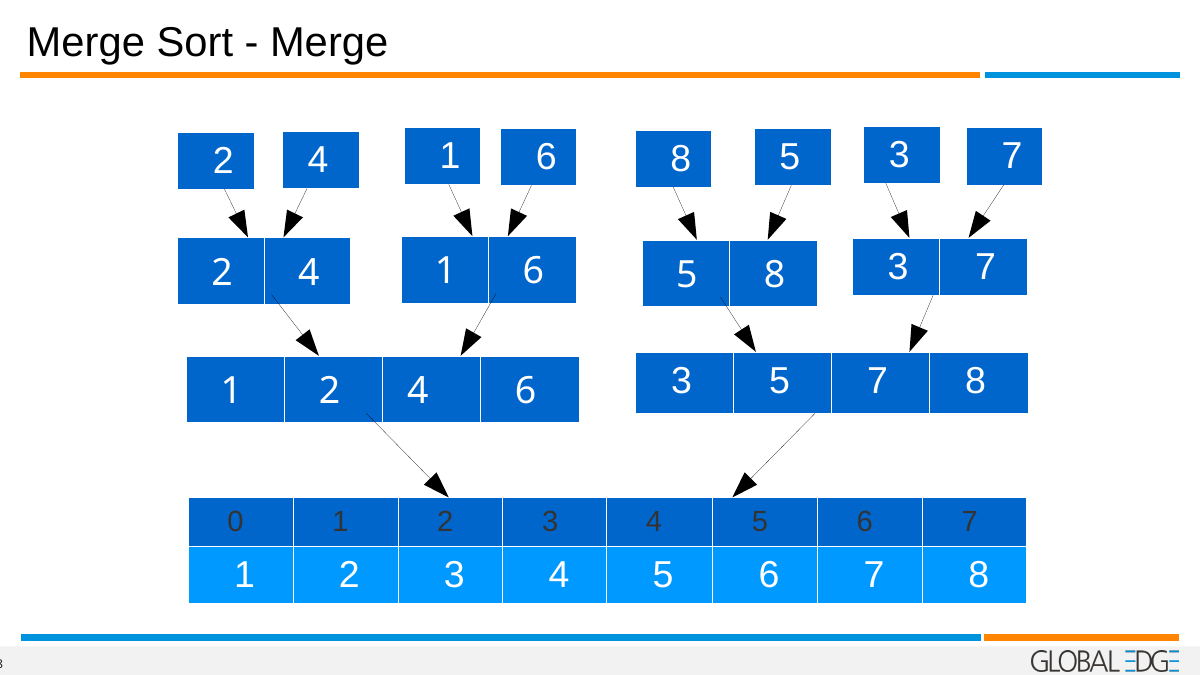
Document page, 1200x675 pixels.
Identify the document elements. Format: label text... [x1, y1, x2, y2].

table_header 3 [503, 498, 606, 546]
table_header 8 [636, 131, 711, 187]
table_header 2 [285, 357, 382, 422]
table_header 5 [755, 129, 831, 185]
table_header 7 [832, 353, 929, 413]
table_header 7 [967, 128, 1042, 185]
table_header 1 [187, 357, 284, 422]
table_cell 5 [607, 547, 712, 603]
table_header 7 [940, 239, 1027, 295]
table_header 3 [636, 353, 733, 413]
table_header 1 [402, 237, 488, 303]
table_cell 2 [294, 547, 398, 603]
table_cell 4 [503, 547, 606, 603]
table_cell 6 [713, 547, 817, 603]
table_header 5 [643, 241, 729, 306]
table_cell 8 [923, 547, 1026, 603]
table_header 4 [265, 238, 350, 304]
text_box Merge Sort - Merge [11, 11, 404, 74]
table_header 6 [818, 498, 922, 546]
table_header 4 [607, 498, 712, 546]
table_header 3 [864, 127, 940, 183]
table_header 2 [178, 238, 264, 304]
table_header 6 [501, 129, 576, 185]
picture [1031, 650, 1179, 672]
table_cell 7 [818, 547, 922, 603]
table_cell 3 [399, 547, 502, 603]
table_header 6 [481, 357, 579, 422]
table_header 7 [923, 498, 1026, 546]
table_cell 1 [189, 547, 293, 603]
table_header 0 [189, 498, 293, 546]
table_header 2 [399, 498, 502, 546]
table_header 4 [283, 132, 359, 188]
table_header 1 [405, 128, 480, 184]
table_header 5 [734, 353, 831, 413]
table_header 4 [383, 357, 480, 422]
table_header 8 [930, 353, 1028, 413]
table_header 2 [178, 133, 254, 189]
table_header 3 [853, 239, 939, 295]
table_header 6 [489, 237, 576, 303]
table_header 5 [713, 498, 817, 546]
table_header 1 [294, 498, 398, 546]
table_header 8 [730, 241, 817, 306]
